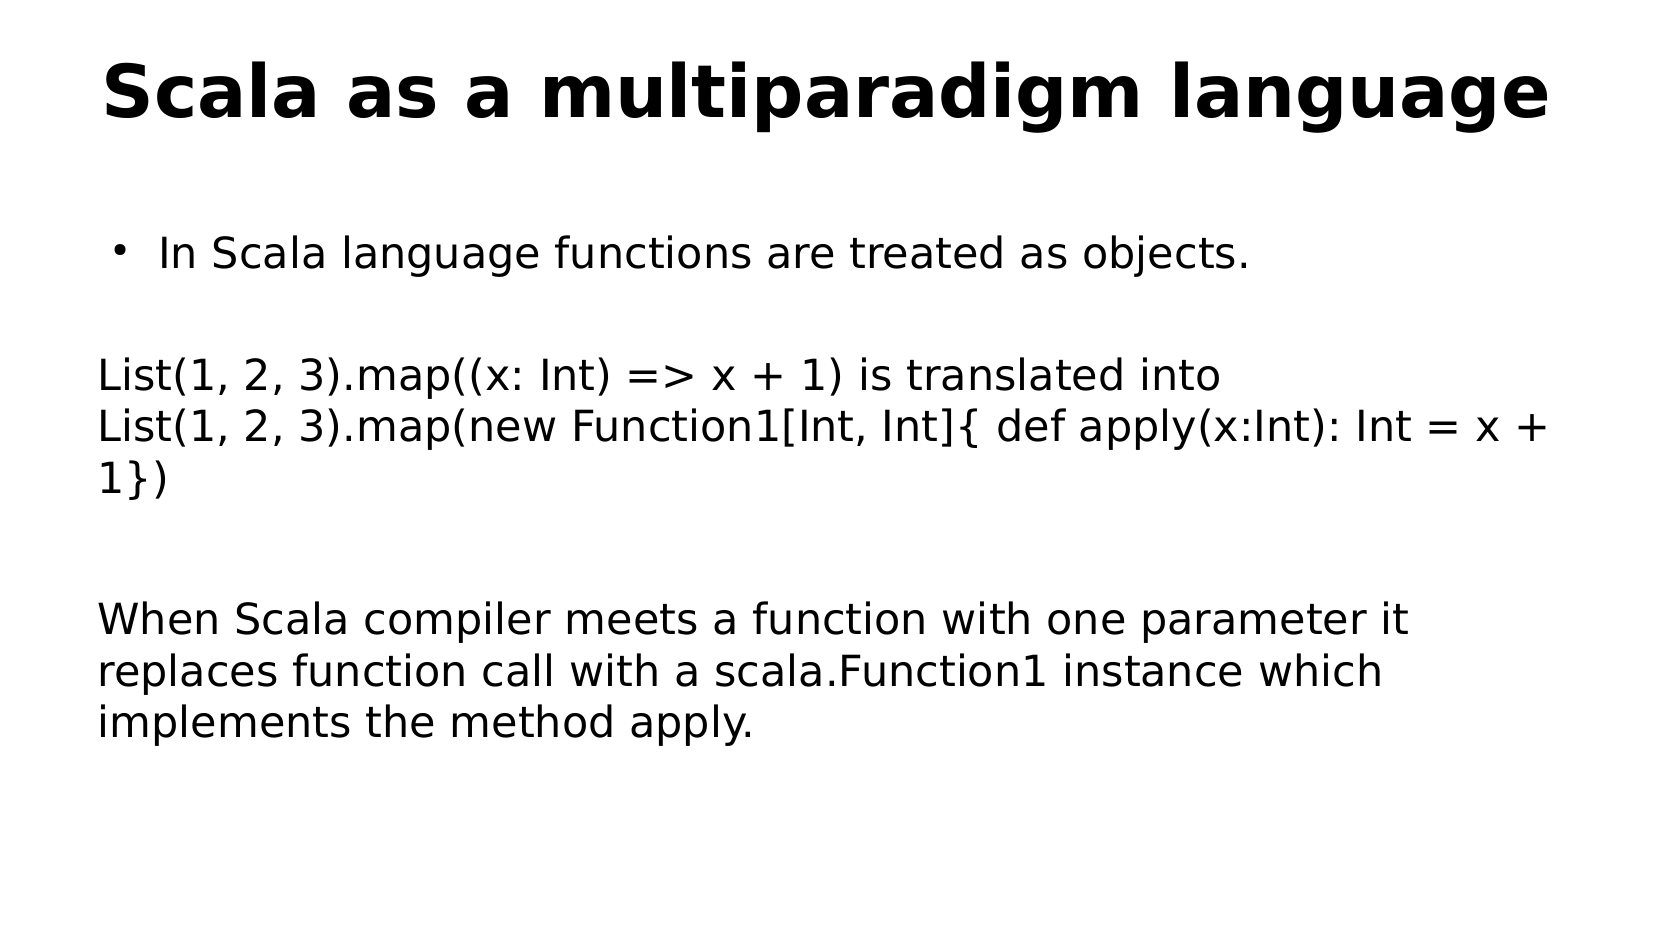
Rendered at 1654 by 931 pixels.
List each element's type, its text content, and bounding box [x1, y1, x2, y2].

title Scala as a multiparadigm language [82, 37, 1571, 147]
list In Scala language functions are treated as objects. List(1, 2, 3).map((x: Int) => x + 1) is translated into List(1, 2, 3).map(new Function1[Int, Int]{ def apply(x:Int): Int = x + 1}) When Scala compiler meets a function with one parameter it replaces function call with a scala.Function1 instance which implements the method apply. [82, 217, 1571, 758]
